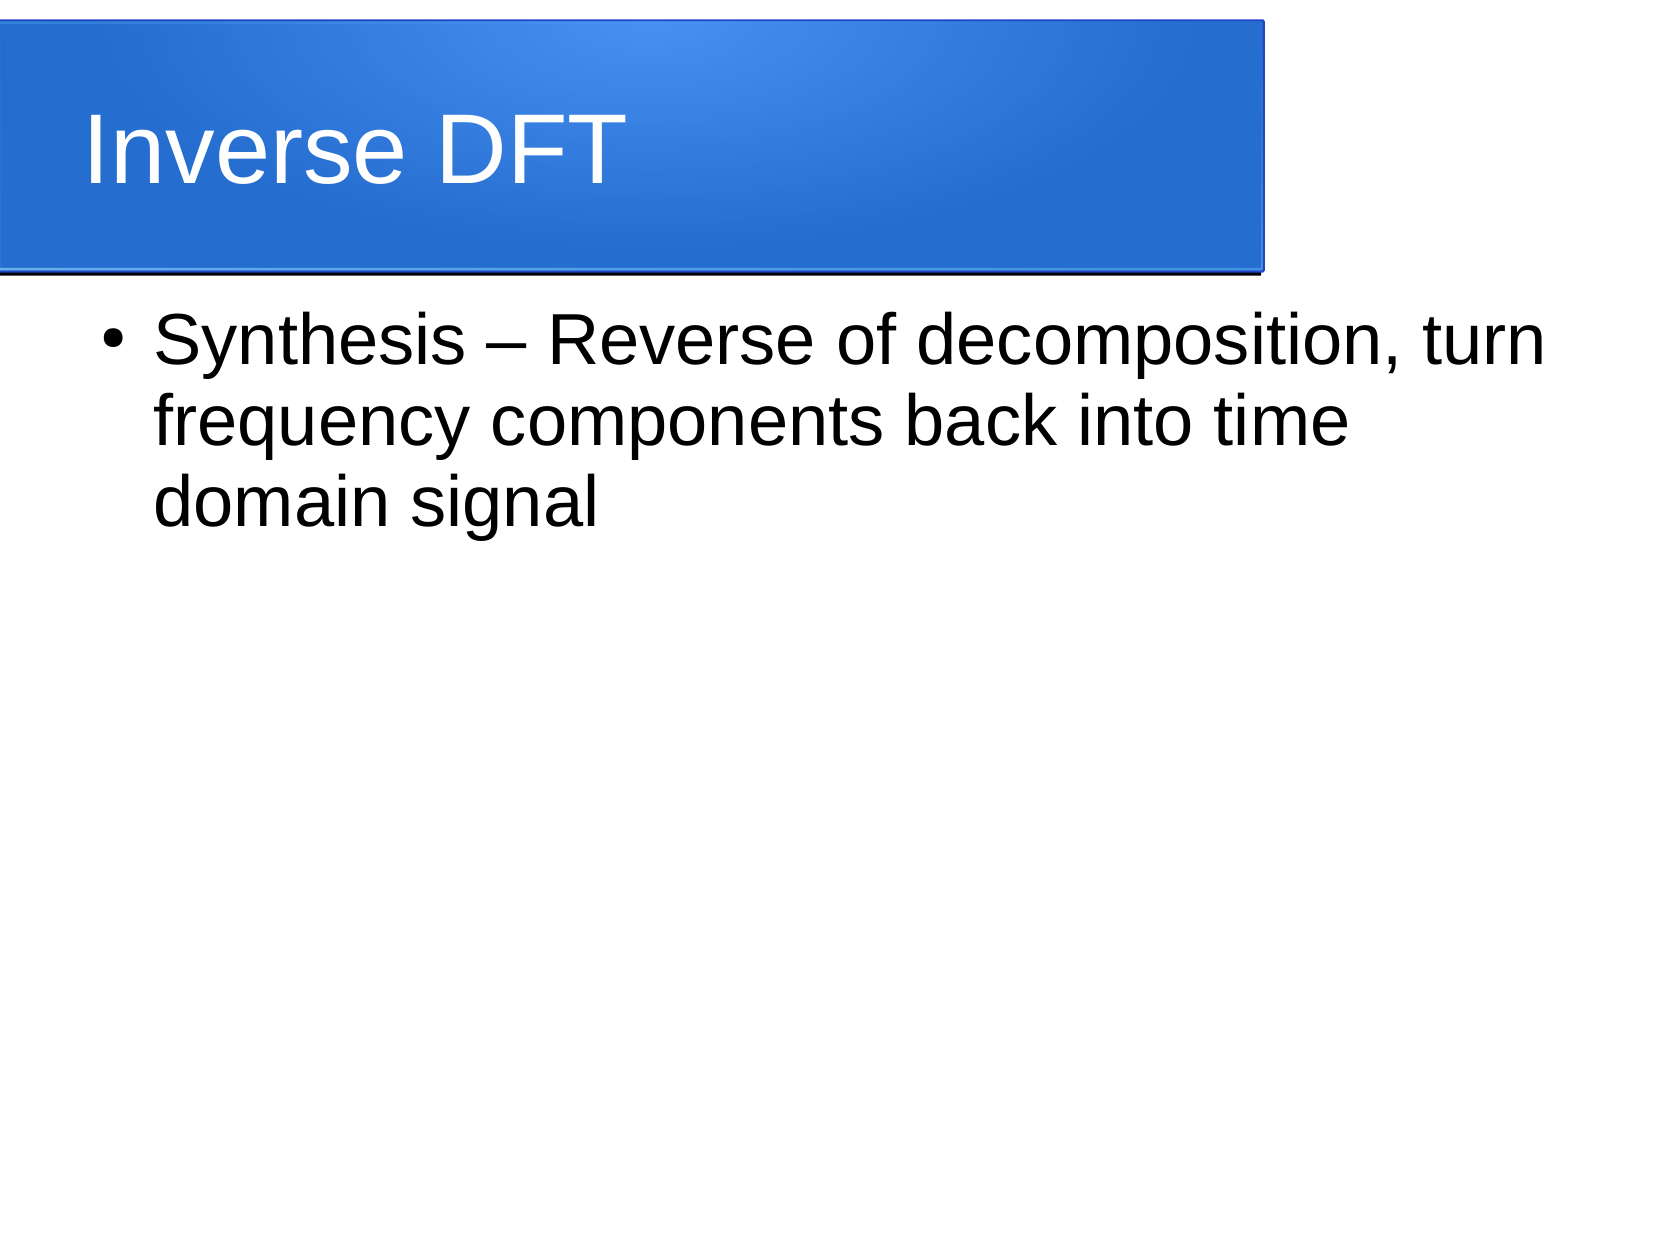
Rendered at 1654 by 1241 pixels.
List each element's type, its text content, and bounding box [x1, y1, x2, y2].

list Synthesis – Reverse of decomposition, turn frequency components back into time domain signal [82, 299, 1571, 1019]
title Inverse DFT [82, 47, 1235, 252]
